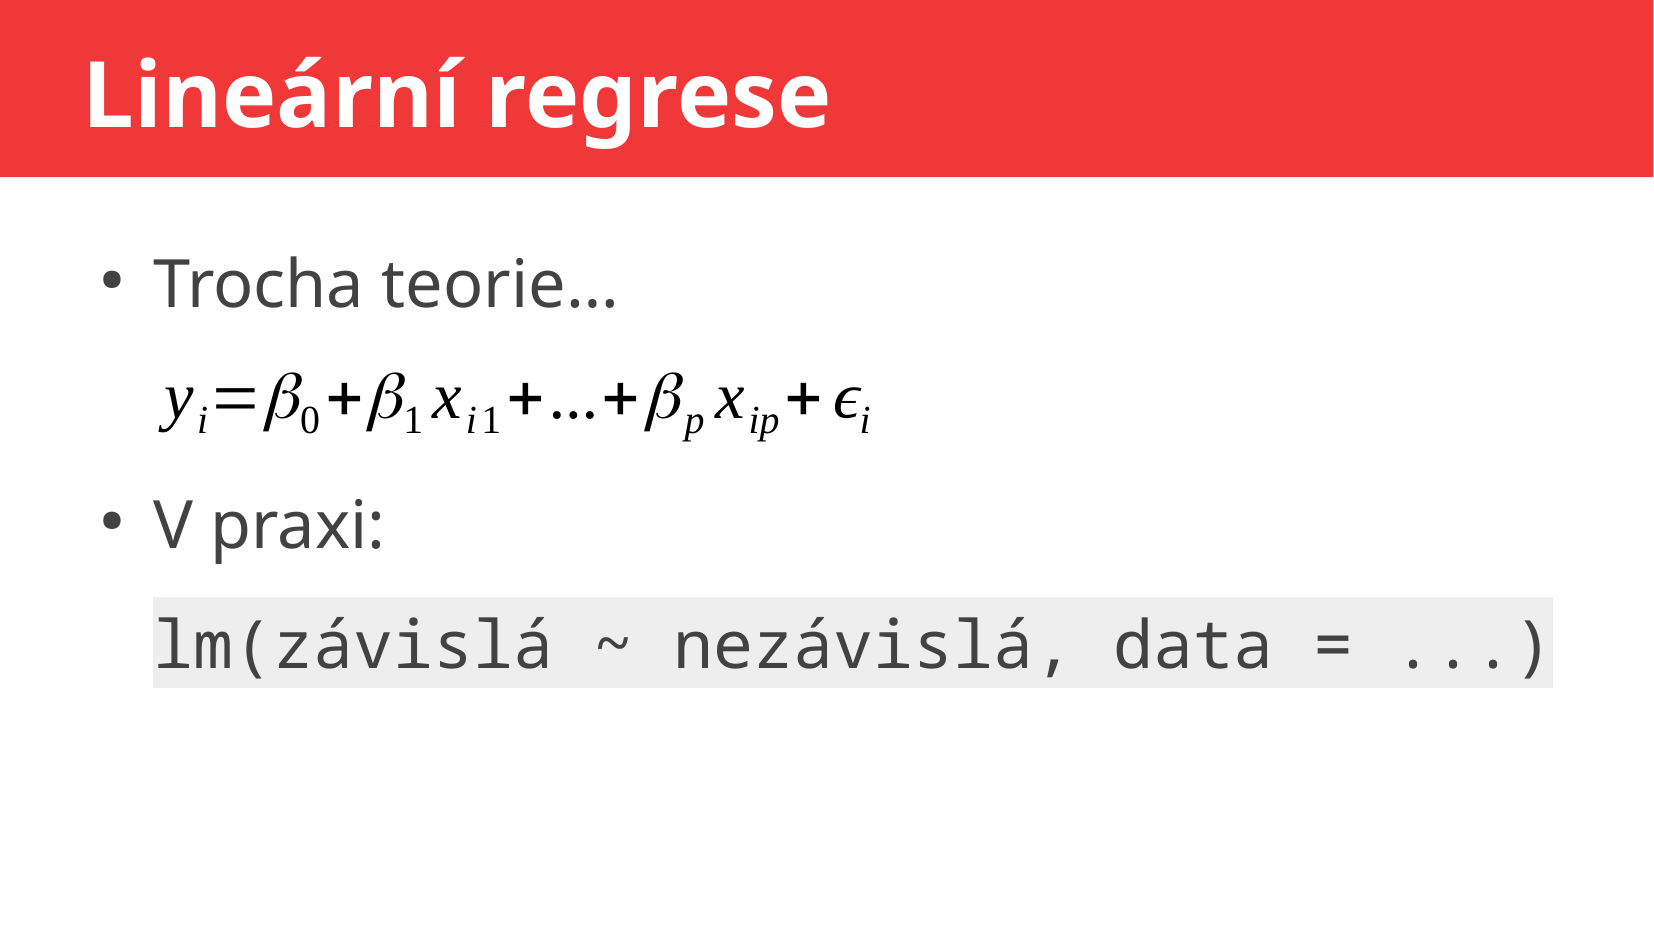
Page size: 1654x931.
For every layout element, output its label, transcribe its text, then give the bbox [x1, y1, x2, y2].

list Trocha teorie… V praxi: lm(závislá ~ nezávislá, data = ...) [82, 236, 1563, 810]
title Lineární regrese [82, 14, 1571, 171]
chart [148, 358, 877, 443]
